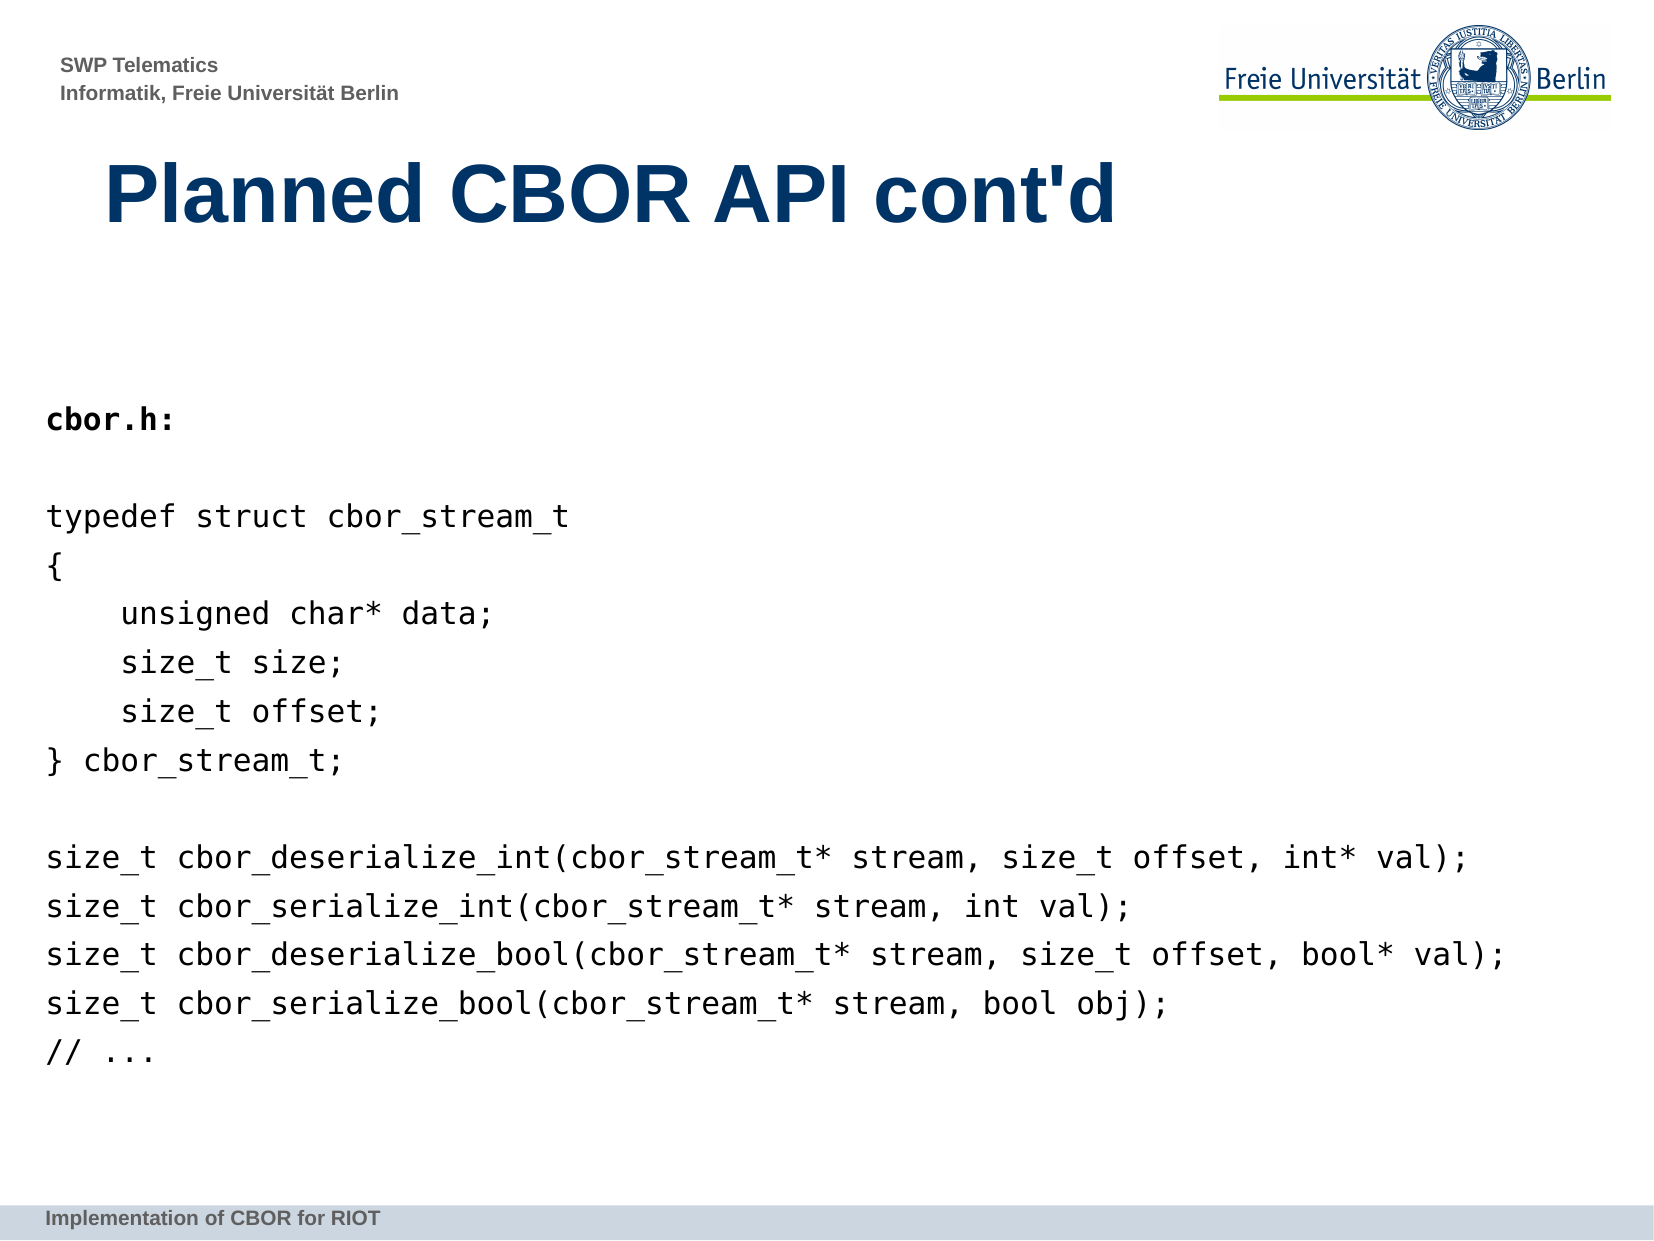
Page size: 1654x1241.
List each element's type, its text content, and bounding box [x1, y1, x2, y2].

list cbor.h: typedef struct cbor_stream_t { unsigned char* data; size_t size; size_t offset; } cbor_stream_t; size_t cbor_deserialize_int(cbor_stream_t* stream, size_t offset, int* val); size_t cbor_serialize_int(cbor_stream_t* stream, int val); size_t cbor_deserialize_bool(cbor_stream_t* stream, size_t offset, bool* val); size_t cbor_serialize_bool(cbor_stream_t* stream, bool obj); // ... [45, 352, 1609, 1073]
picture [1219, 25, 1611, 130]
title Planned CBOR API cont'd [45, 147, 1609, 260]
